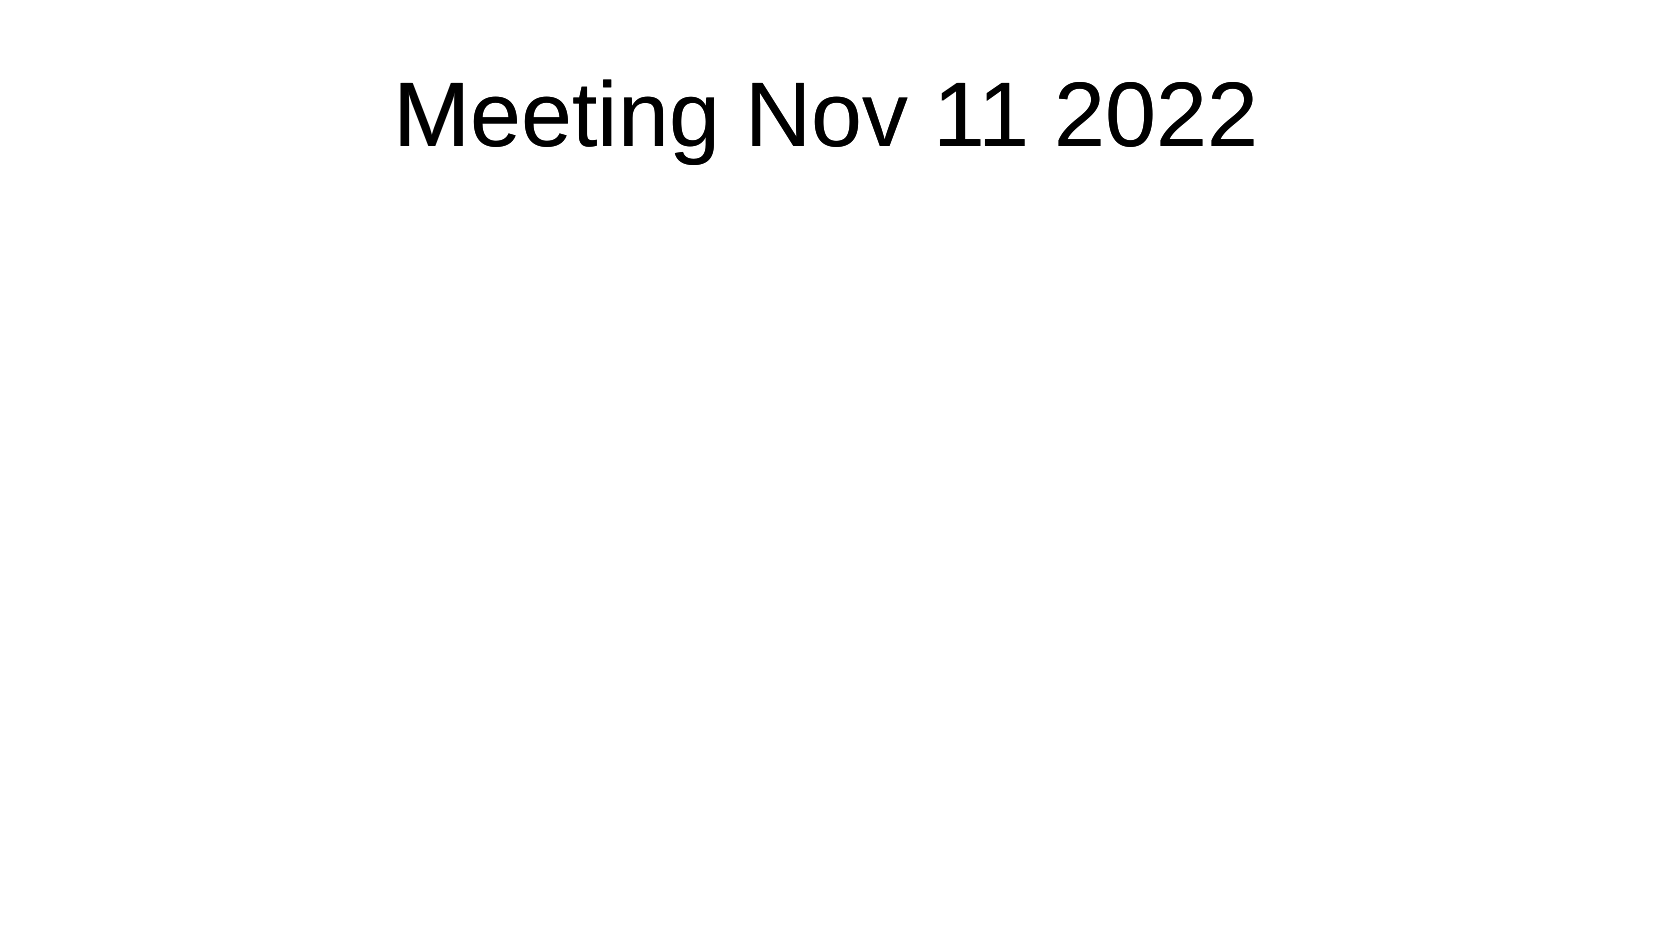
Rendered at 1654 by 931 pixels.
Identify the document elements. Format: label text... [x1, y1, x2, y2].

text_box Meeting Nov 11 2022 [82, 37, 1571, 193]
